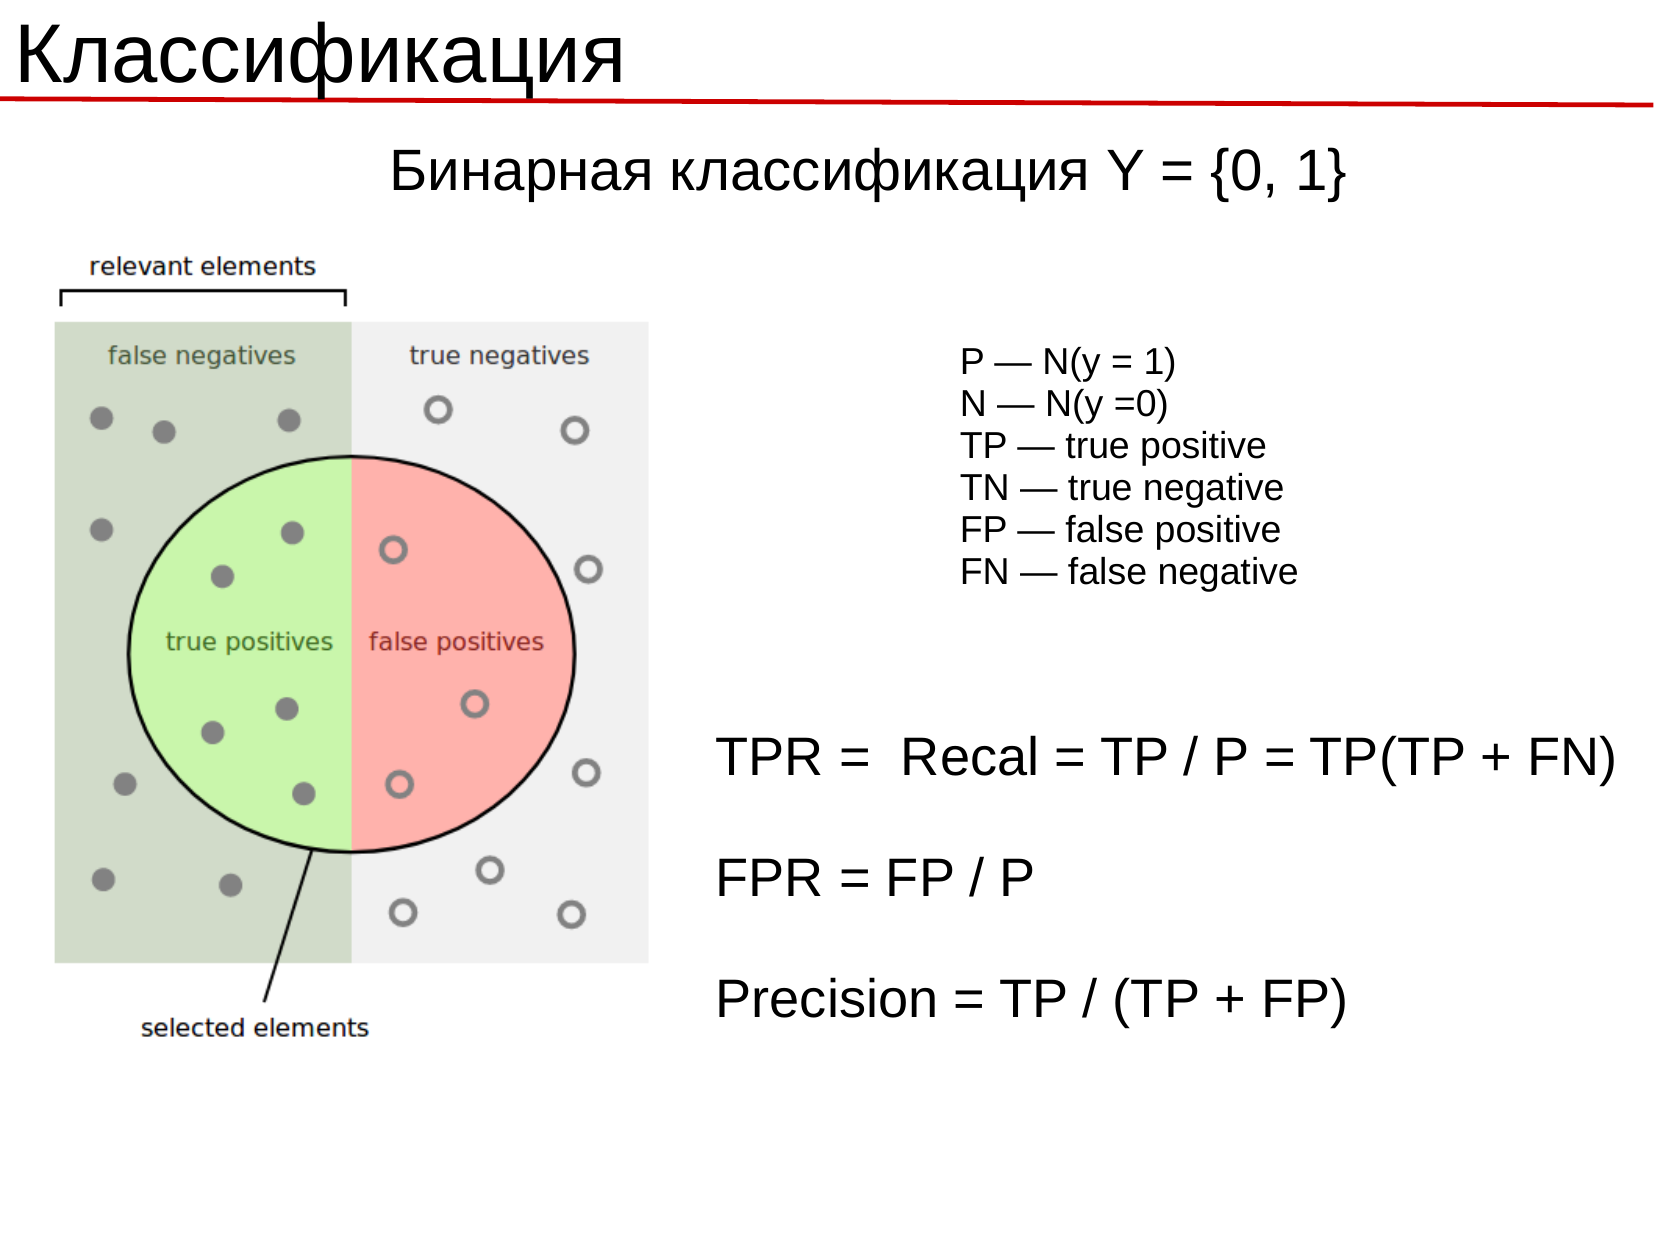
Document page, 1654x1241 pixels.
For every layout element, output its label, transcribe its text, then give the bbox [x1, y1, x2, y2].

text_box Бинарная классификация Y = {0, 1} [375, 130, 1621, 211]
text_box TPR = Recal = TP / P = TP(TP + FN) FPR = FP / P Precision = TP / (TP + FP) [700, 719, 1634, 1037]
picture [30, 244, 816, 1066]
text_box P — N(y = 1) N — N(y =0) TP — true positive TN — true negative FP — false positive FN — false negative [945, 333, 1336, 601]
text_box Классификация [0, 0, 1171, 111]
